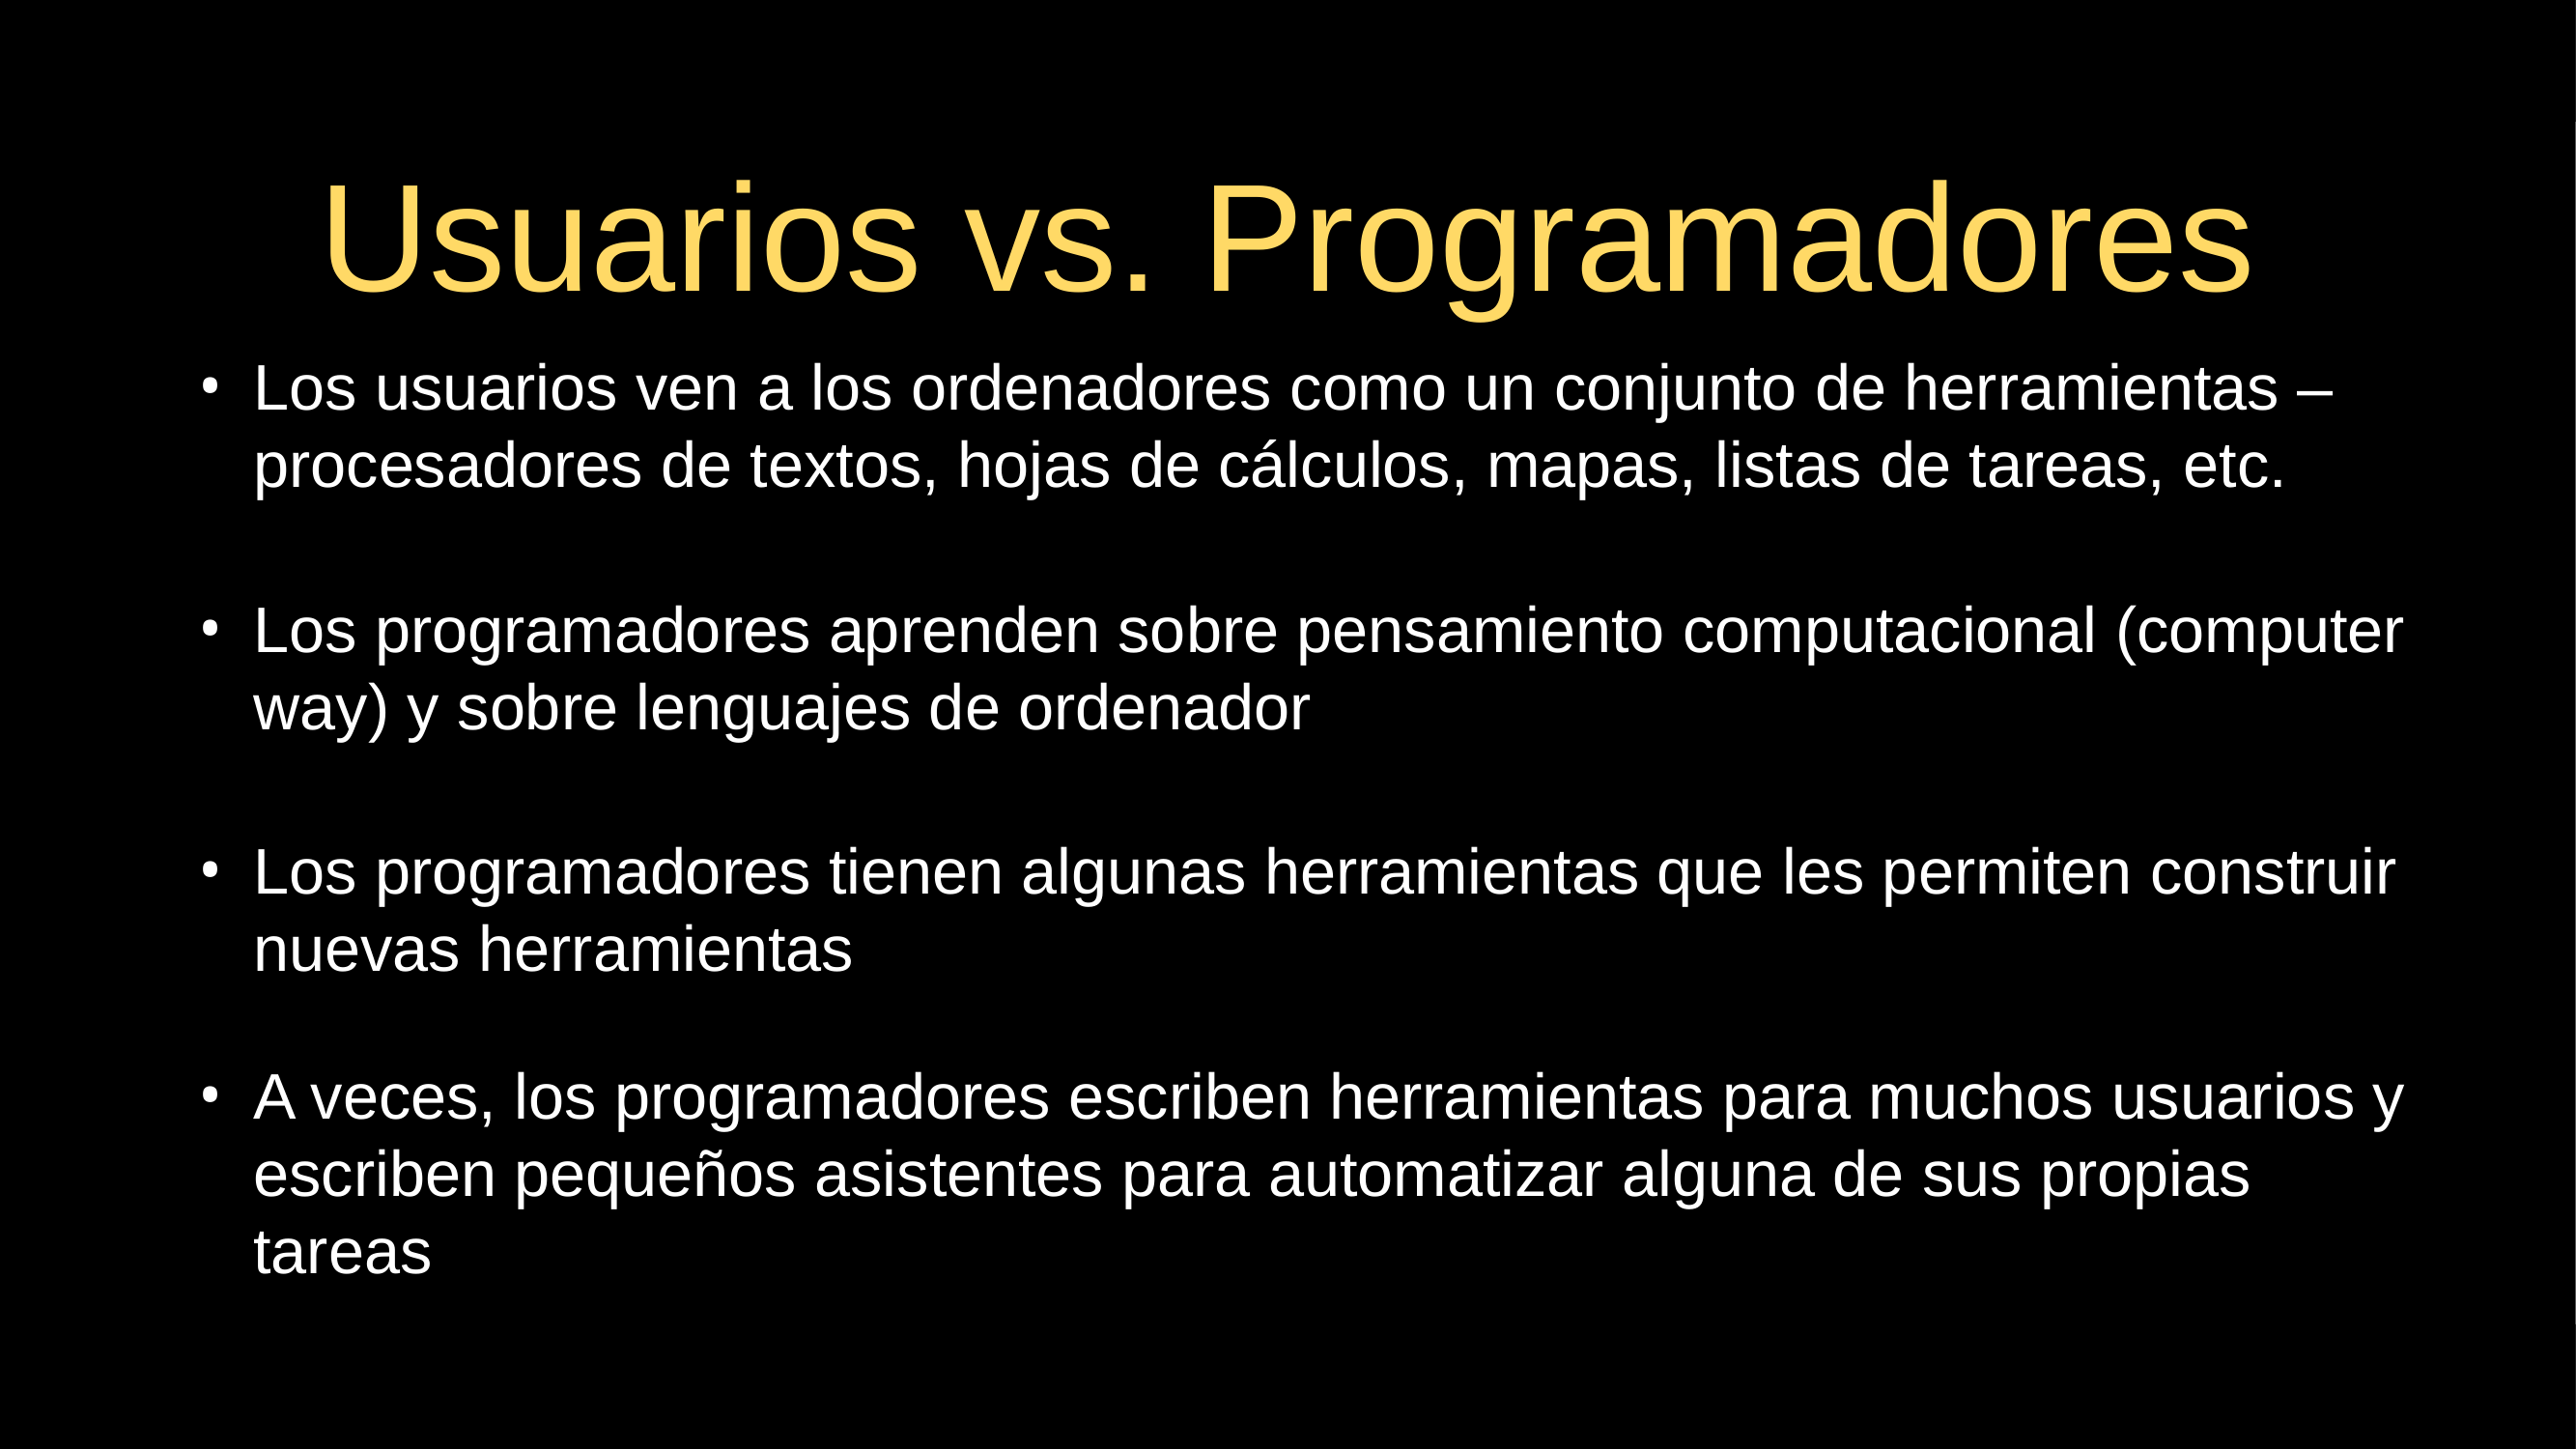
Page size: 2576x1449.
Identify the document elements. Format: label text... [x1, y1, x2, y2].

list Los usuarios ven a los ordenadores como un conjunto de herramientas –procesadores de textos, hojas de cálculos, mapas, listas de tareas, etc. Los programadores aprenden sobre pensamiento computacional (computer way) y sobre lenguajes de ordenador Los programadores tienen algunas herramientas que les permiten construir nuevas herramientas A veces, los programadores escriben herramientas para muchos usuarios y escriben pequeños asistentes para automatizar alguna de sus propias tareas [128, 338, 2448, 1294]
title Usuarios vs. Programadores [128, 122, 2448, 338]
